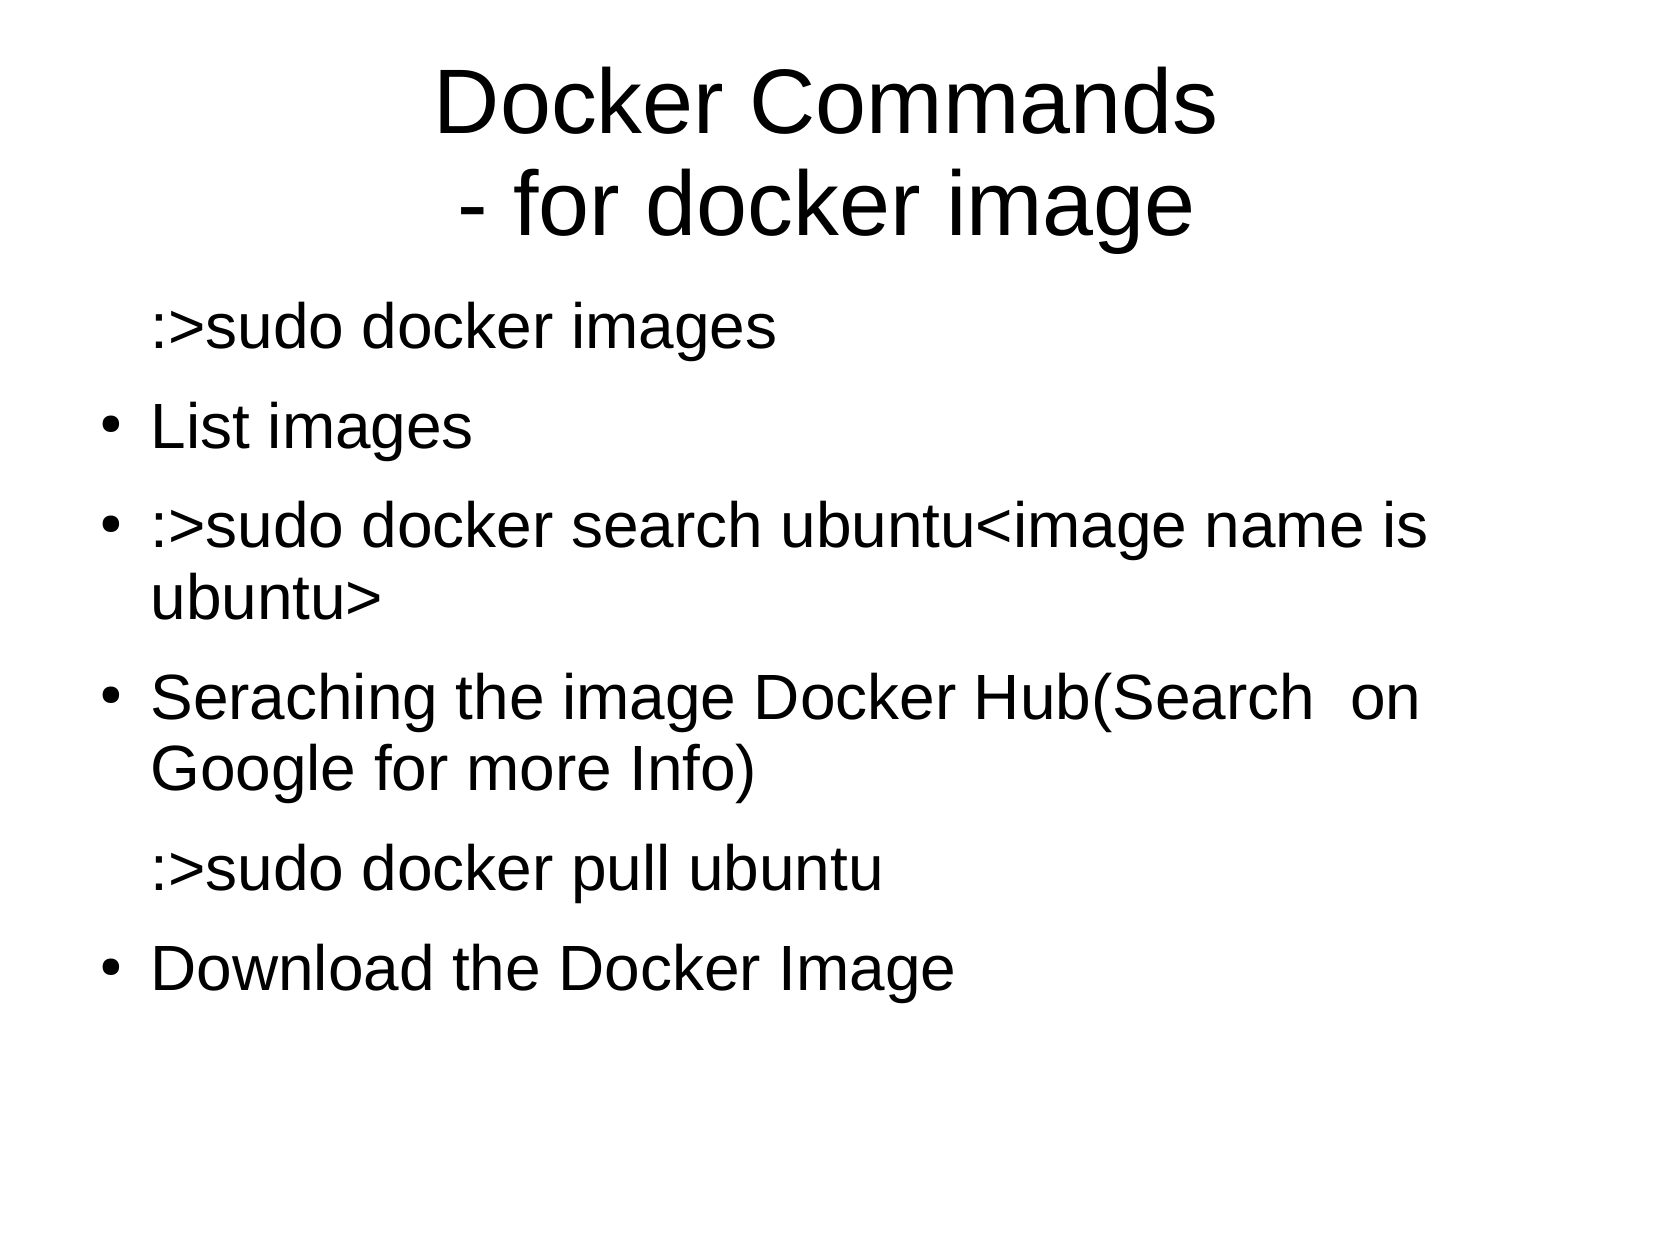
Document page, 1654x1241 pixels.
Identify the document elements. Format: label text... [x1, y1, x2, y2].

list :>sudo docker images List images :>sudo docker search ubuntu<image name is ubuntu> Seraching the image Docker Hub(Search on Google for more Info) :>sudo docker pull ubuntu Download the Docker Image [82, 290, 1571, 1010]
title Docker Commands - for docker image [82, 49, 1571, 257]
